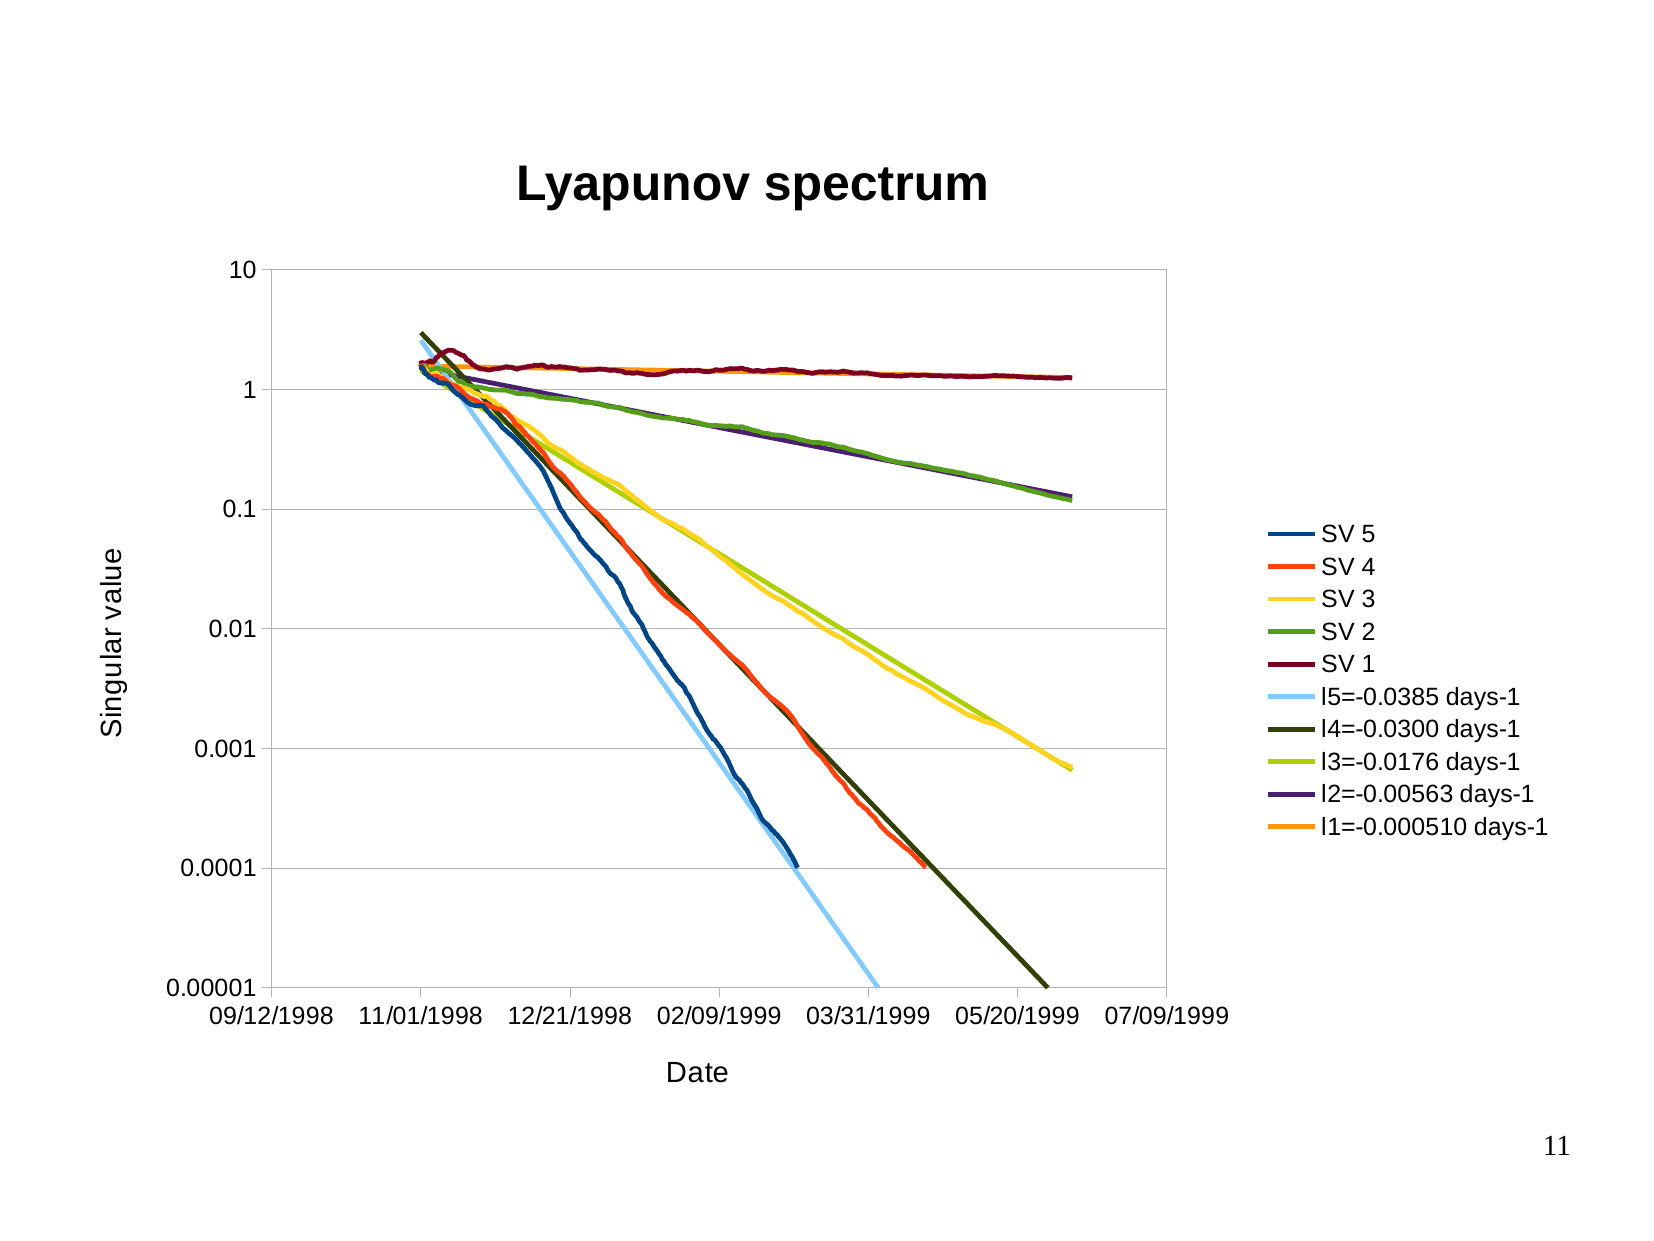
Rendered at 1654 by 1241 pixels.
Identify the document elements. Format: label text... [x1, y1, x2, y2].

chart [59, 238, 1570, 1123]
text_box Lyapunov spectrum [501, 147, 1004, 220]
